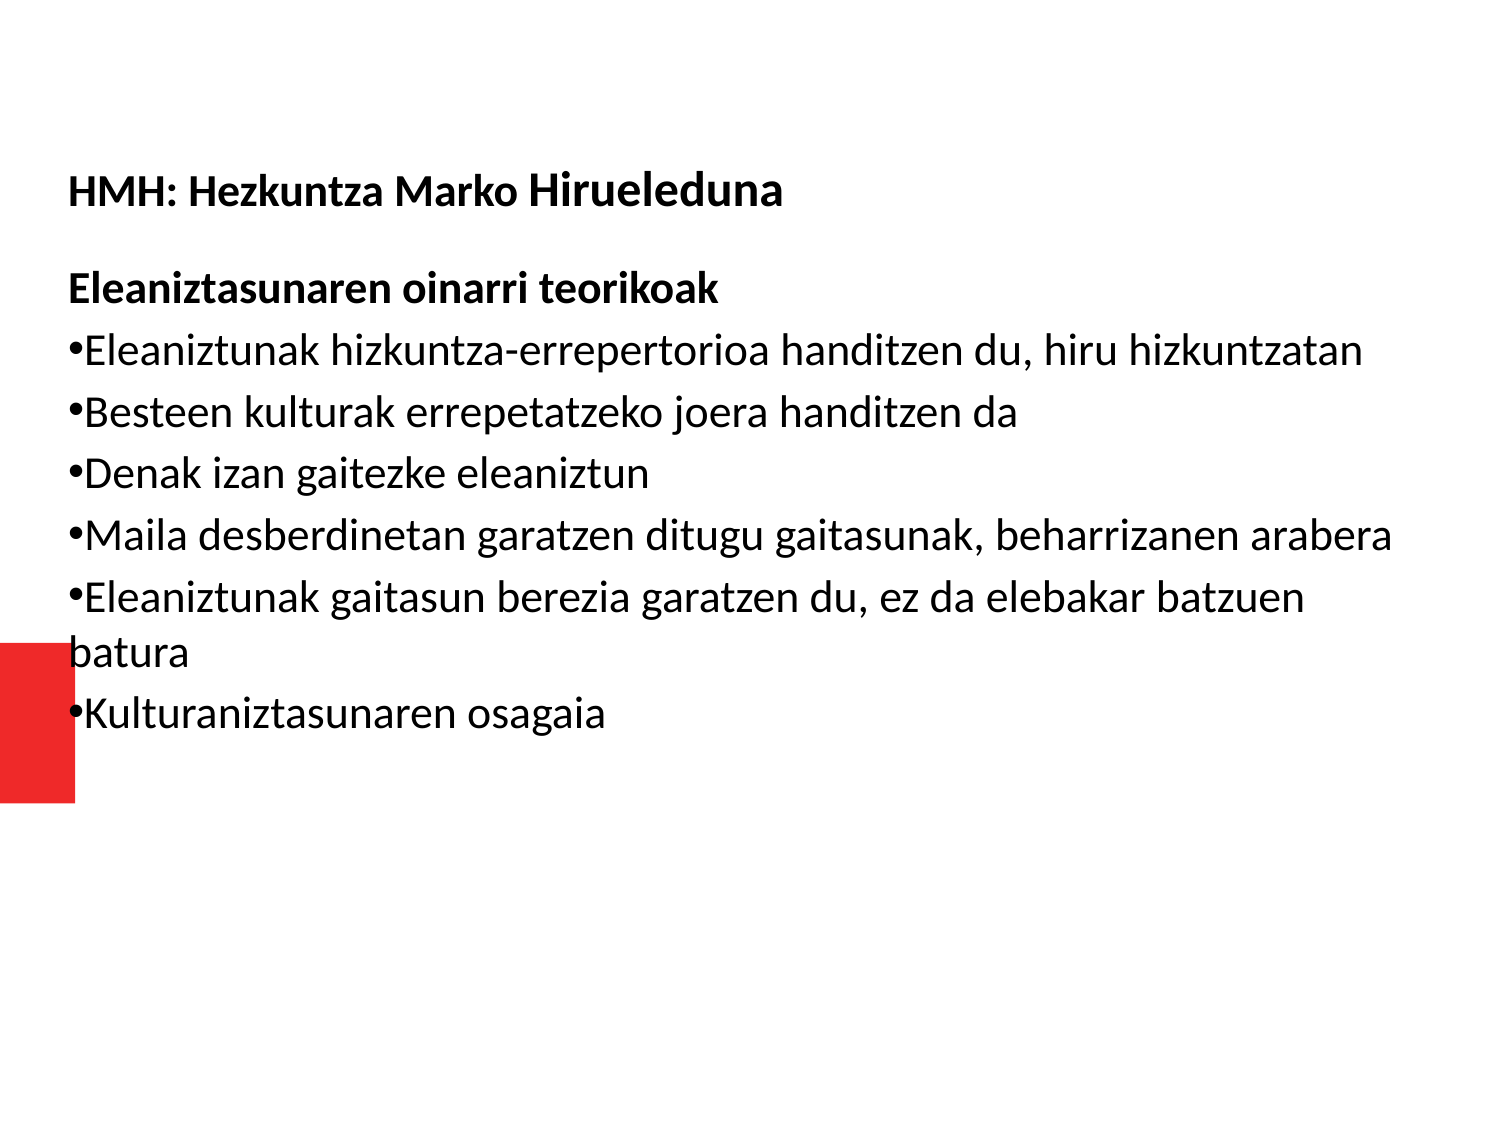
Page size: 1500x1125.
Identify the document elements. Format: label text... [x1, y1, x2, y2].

list HMH: Hezkuntza Marko Hirueleduna Eleaniztasunaren oinarri teorikoak Eleaniztunak hizkuntza-errepertorioa handitzen du, hiru hizkuntzatan Besteen kulturak errepetatzeko joera handitzen da Denak izan gaitezke eleaniztun Maila desberdinetan garatzen ditugu gaitasunak, beharrizanen arabera Eleaniztunak gaitasun berezia garatzen du, ez da elebakar batzuen batura Kulturaniztasunaren osagaia [53, 148, 1447, 1012]
